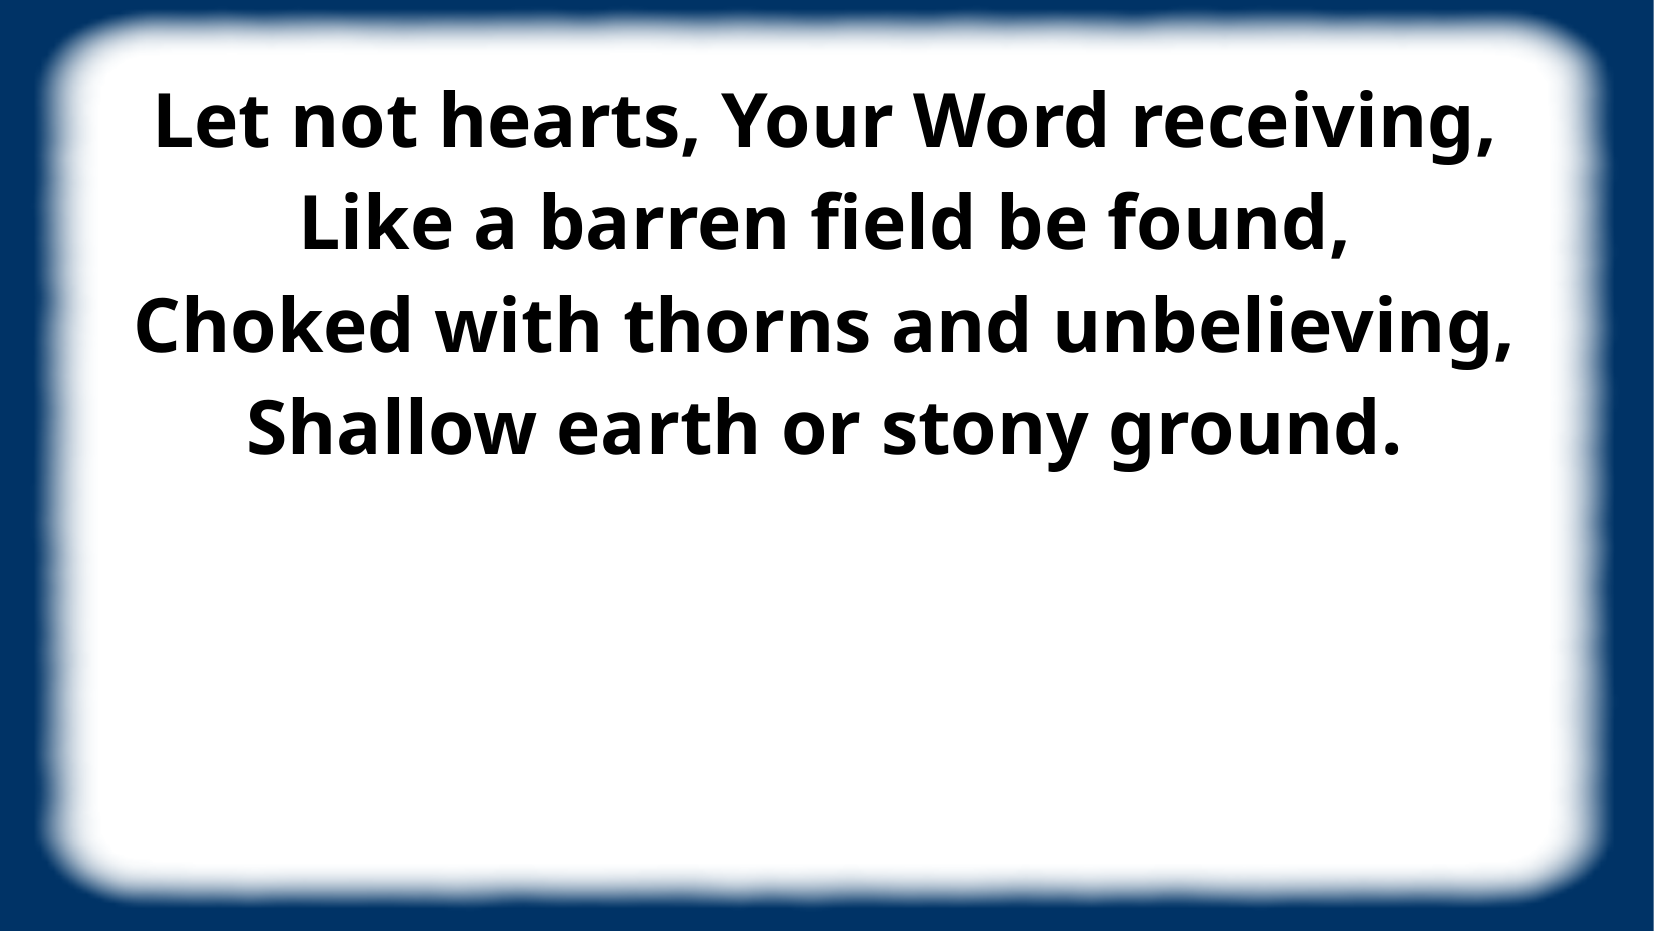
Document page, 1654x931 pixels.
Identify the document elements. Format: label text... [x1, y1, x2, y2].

text_box Let not hearts, Your Word receiving, Like a barren field be found, Choked with thorns and unbelieving, Shallow earth or stony ground. [105, 60, 1546, 475]
picture [0, 0, 1654, 931]
